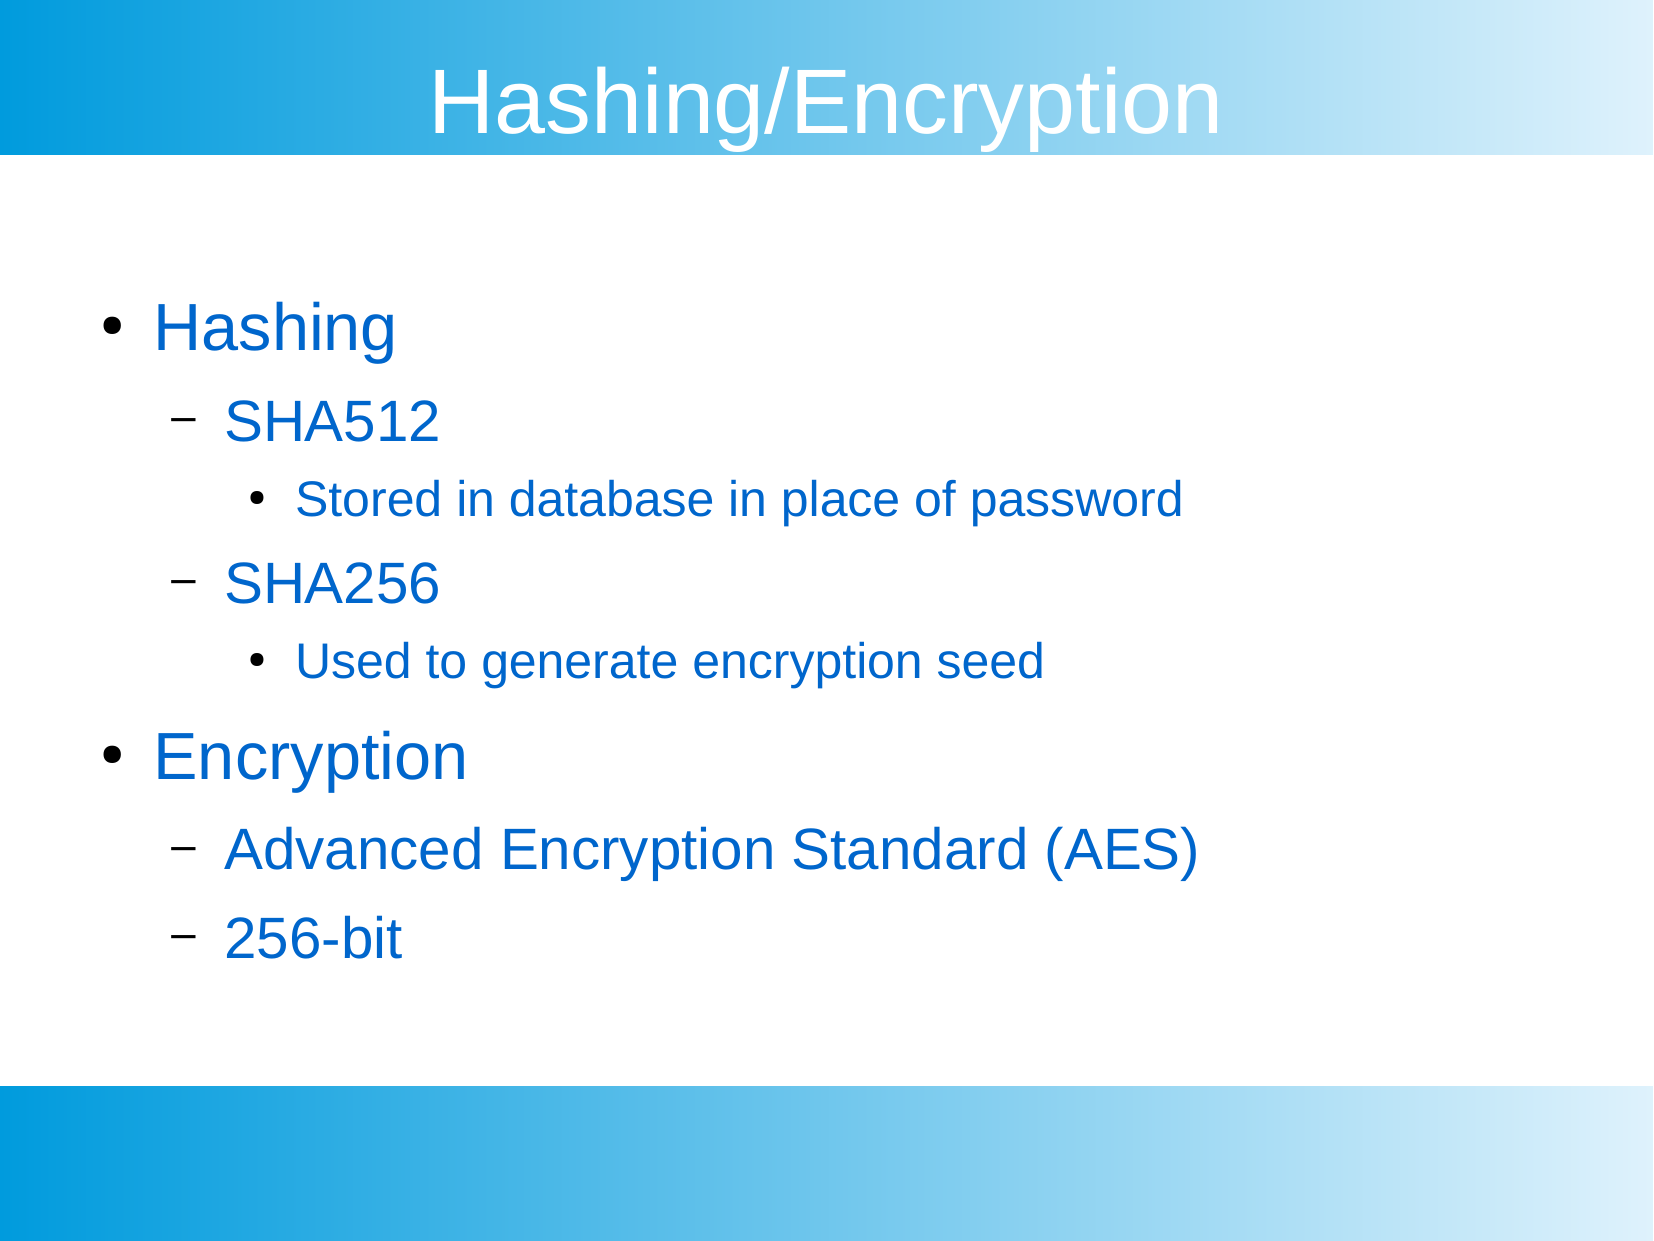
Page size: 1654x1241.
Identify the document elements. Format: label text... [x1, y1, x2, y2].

title Hashing/Encryption [82, 49, 1571, 155]
list Hashing SHA512 Stored in database in place of password SHA256 Used to generate encryption seed Encryption Advanced Encryption Standard (AES) 256-bit [82, 290, 1571, 1010]
